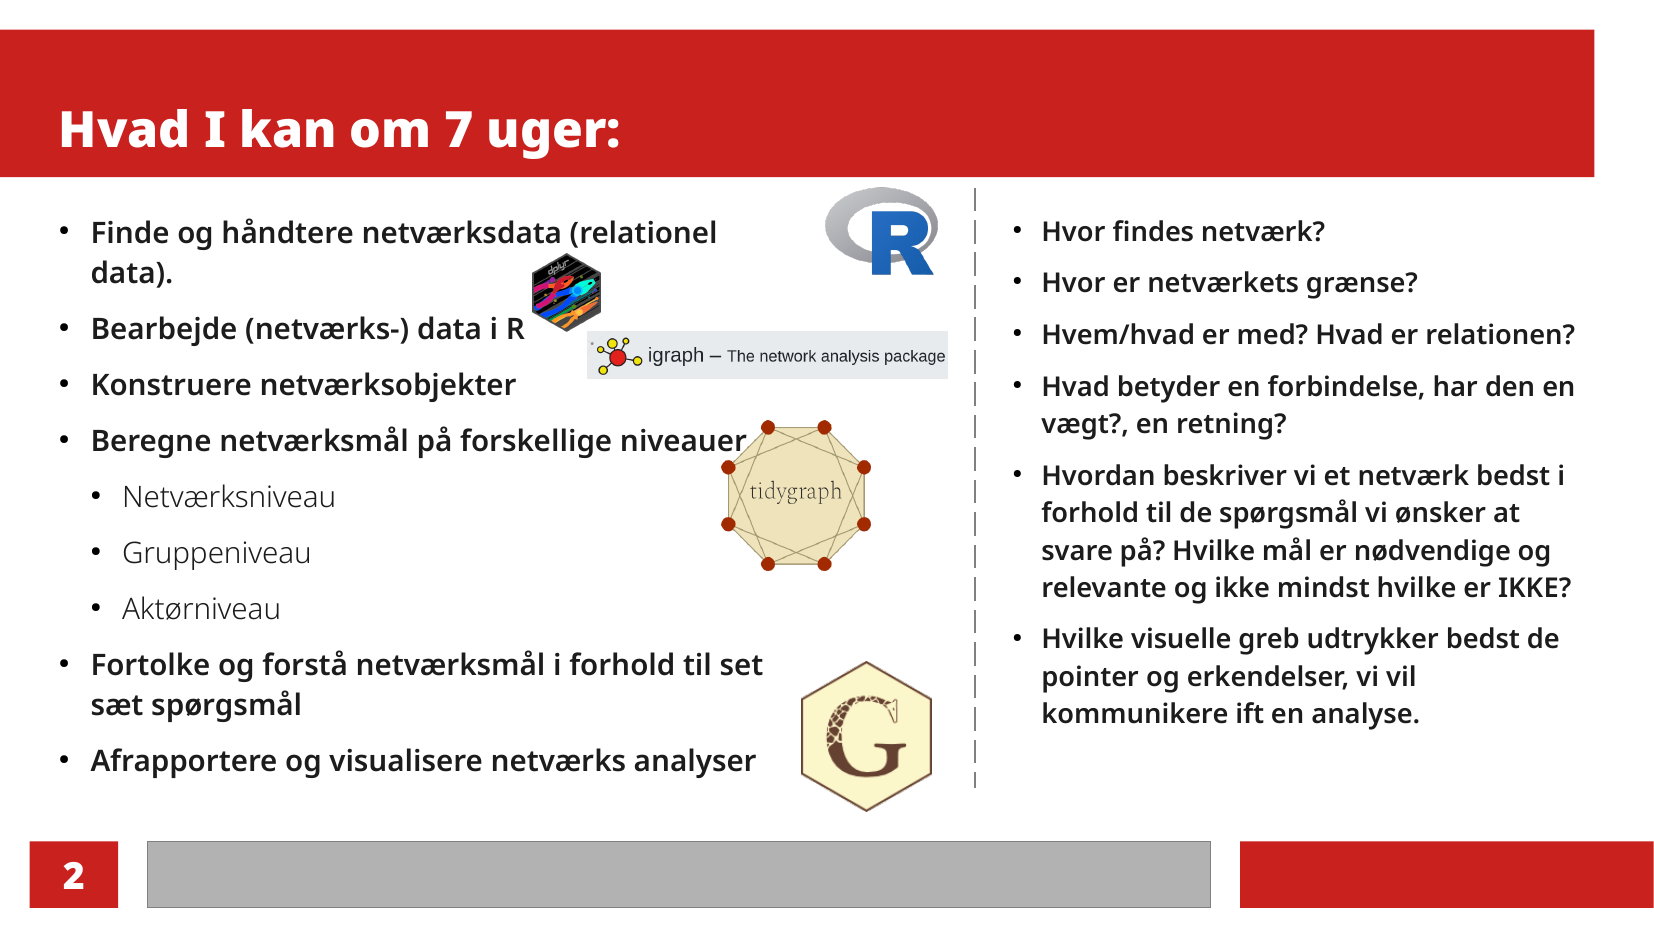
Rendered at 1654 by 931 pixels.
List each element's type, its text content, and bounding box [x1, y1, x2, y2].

picture [825, 187, 938, 275]
picture [532, 253, 948, 379]
picture [721, 420, 871, 571]
list Finde og håndtere netværksdata (relationel data). Bearbejde (netværks-) data i R Konstruere netværksobjekter Beregne netværksmål på forskellige niveauer Netværksniveau Gruppeniveau Aktørniveau Fortolke og forstå netværksmål i forhold til set sæt spørgsmål Afrapportere og visualisere netværks analyser [59, 211, 788, 788]
picture [801, 661, 932, 812]
title Hvad I kan om 7 uger: [59, 44, 1595, 163]
list Hvor findes netværk? Hvor er netværkets grænse? Hvem/hvad er med? Hvad er relationen? Hvad betyder en forbindelse, har den en vægt?, en retning? Hvordan beskriver vi et netværk bedst i forhold til de spørgsmål vi ønsker at svare på? Hvilke mål er nødvendige og relevante og ikke mindst hvilke er IKKE? Hvilke visuelle greb udtrykker bedst de pointer og erkendelser, vi vil kommunikere ift en analyse. [1012, 211, 1591, 788]
